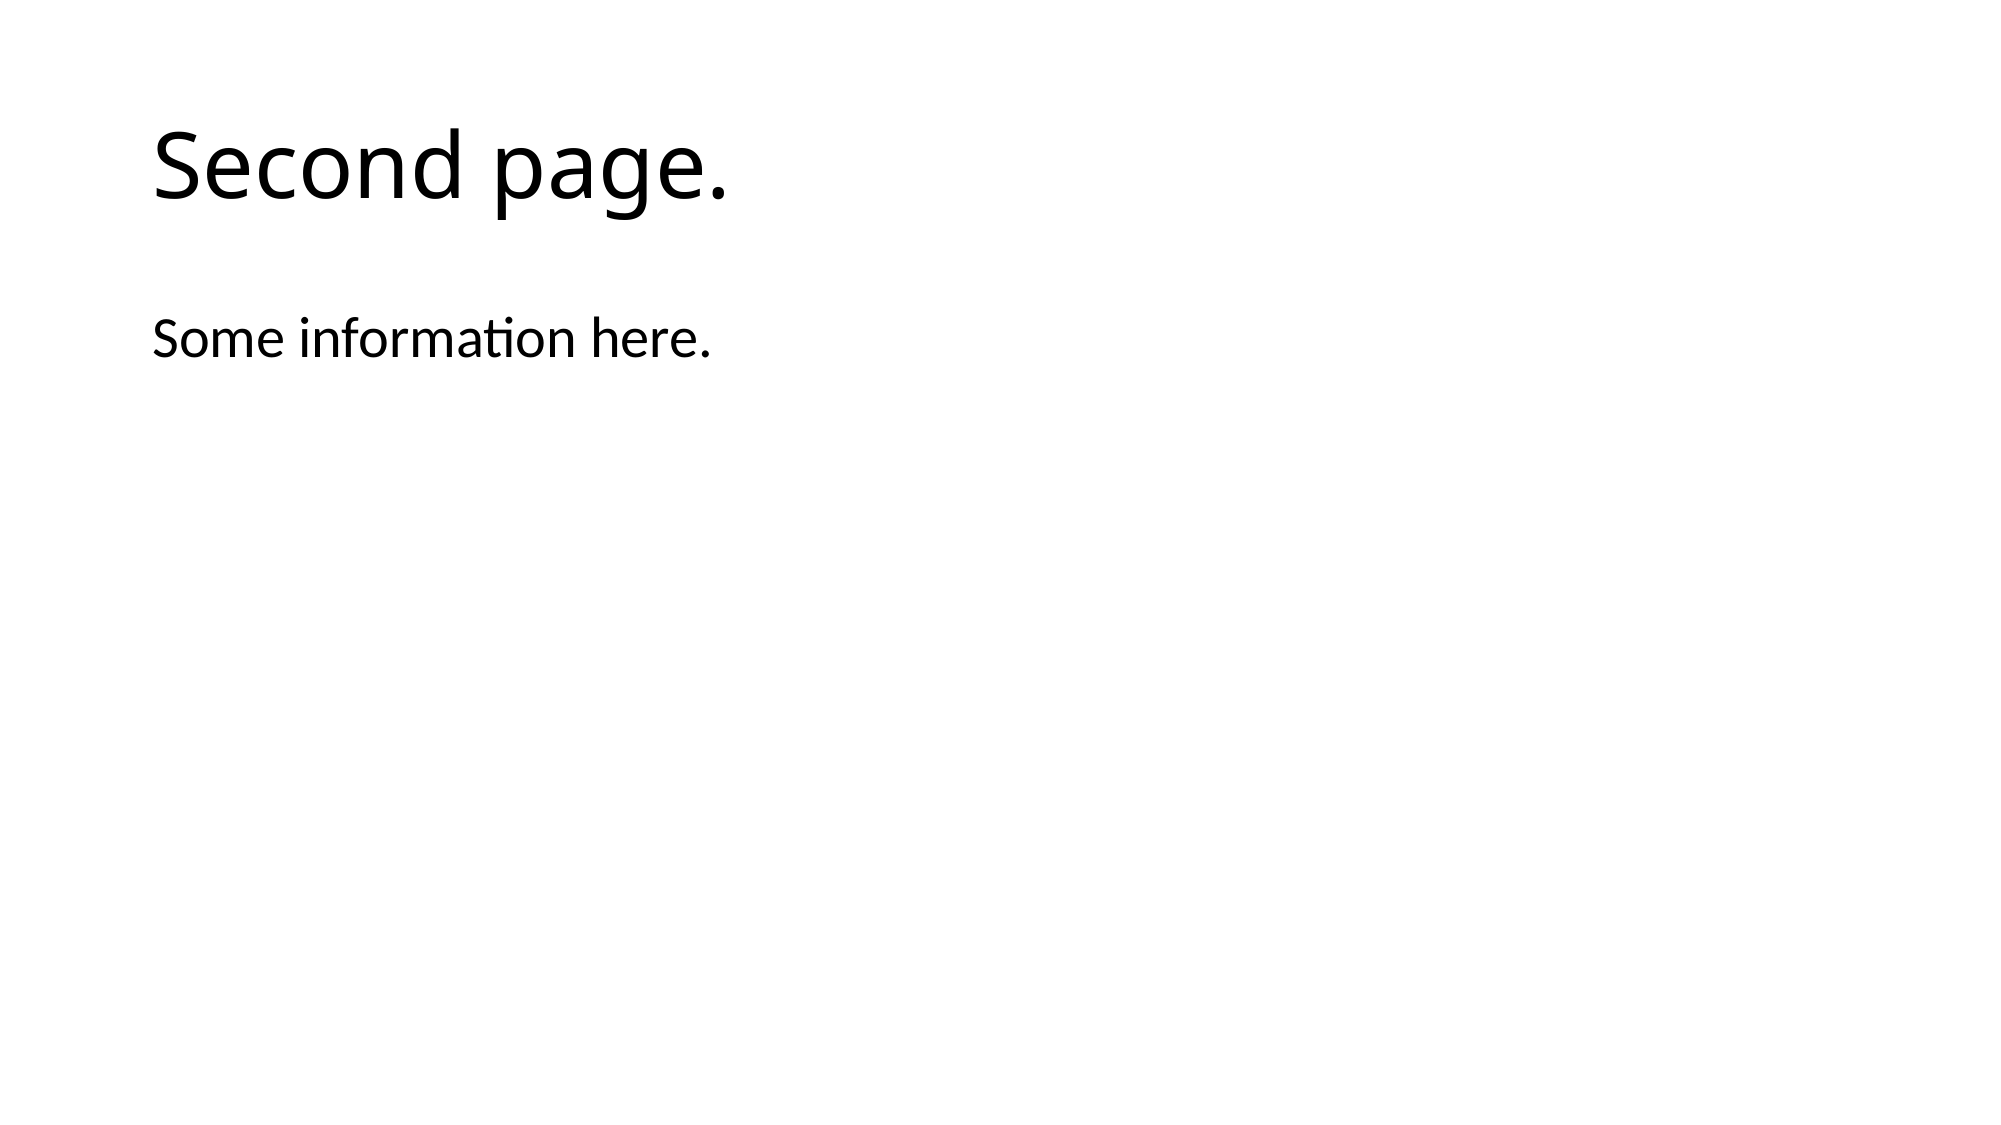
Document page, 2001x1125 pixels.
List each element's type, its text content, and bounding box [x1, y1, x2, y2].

title Second page. [137, 59, 1863, 278]
list Some information here. [137, 299, 1863, 1014]
